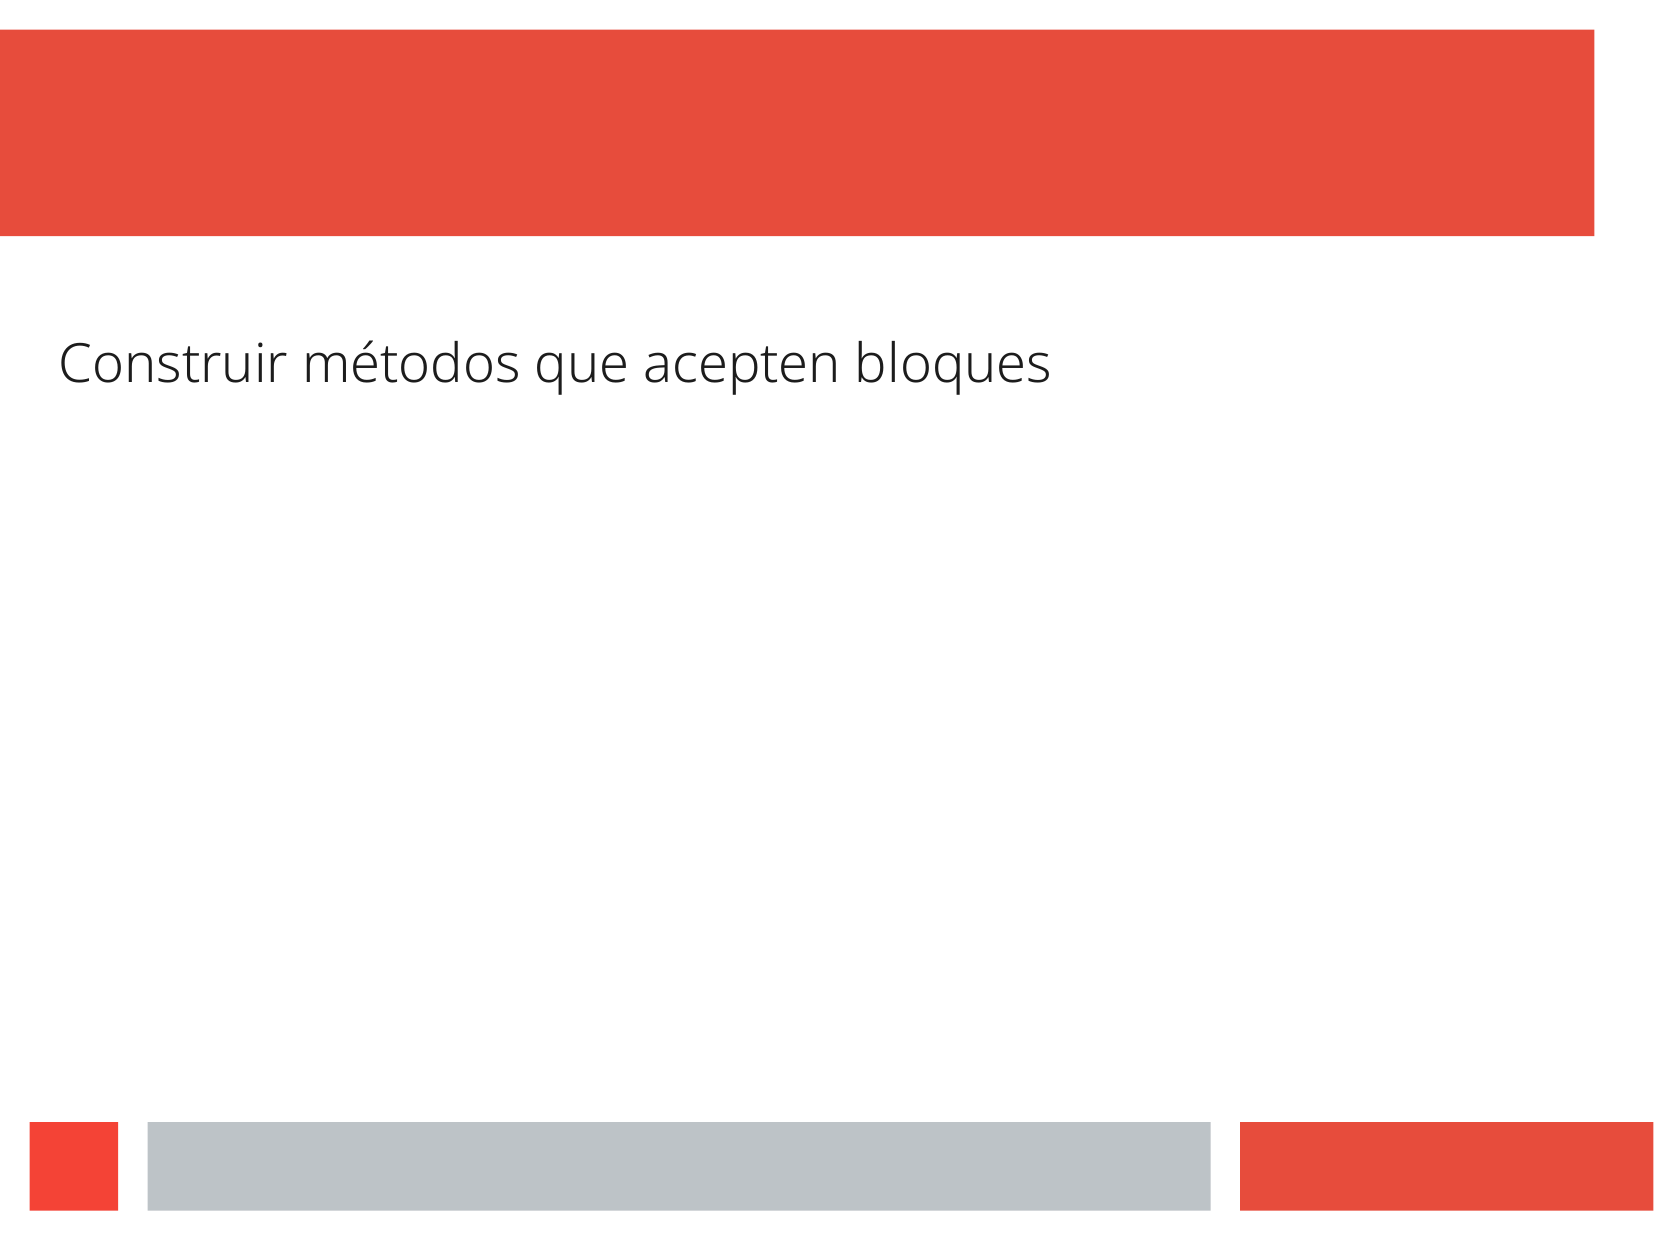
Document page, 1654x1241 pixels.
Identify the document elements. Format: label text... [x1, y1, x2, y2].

subtitle Construir métodos que acepten bloques [59, 324, 1565, 1093]
